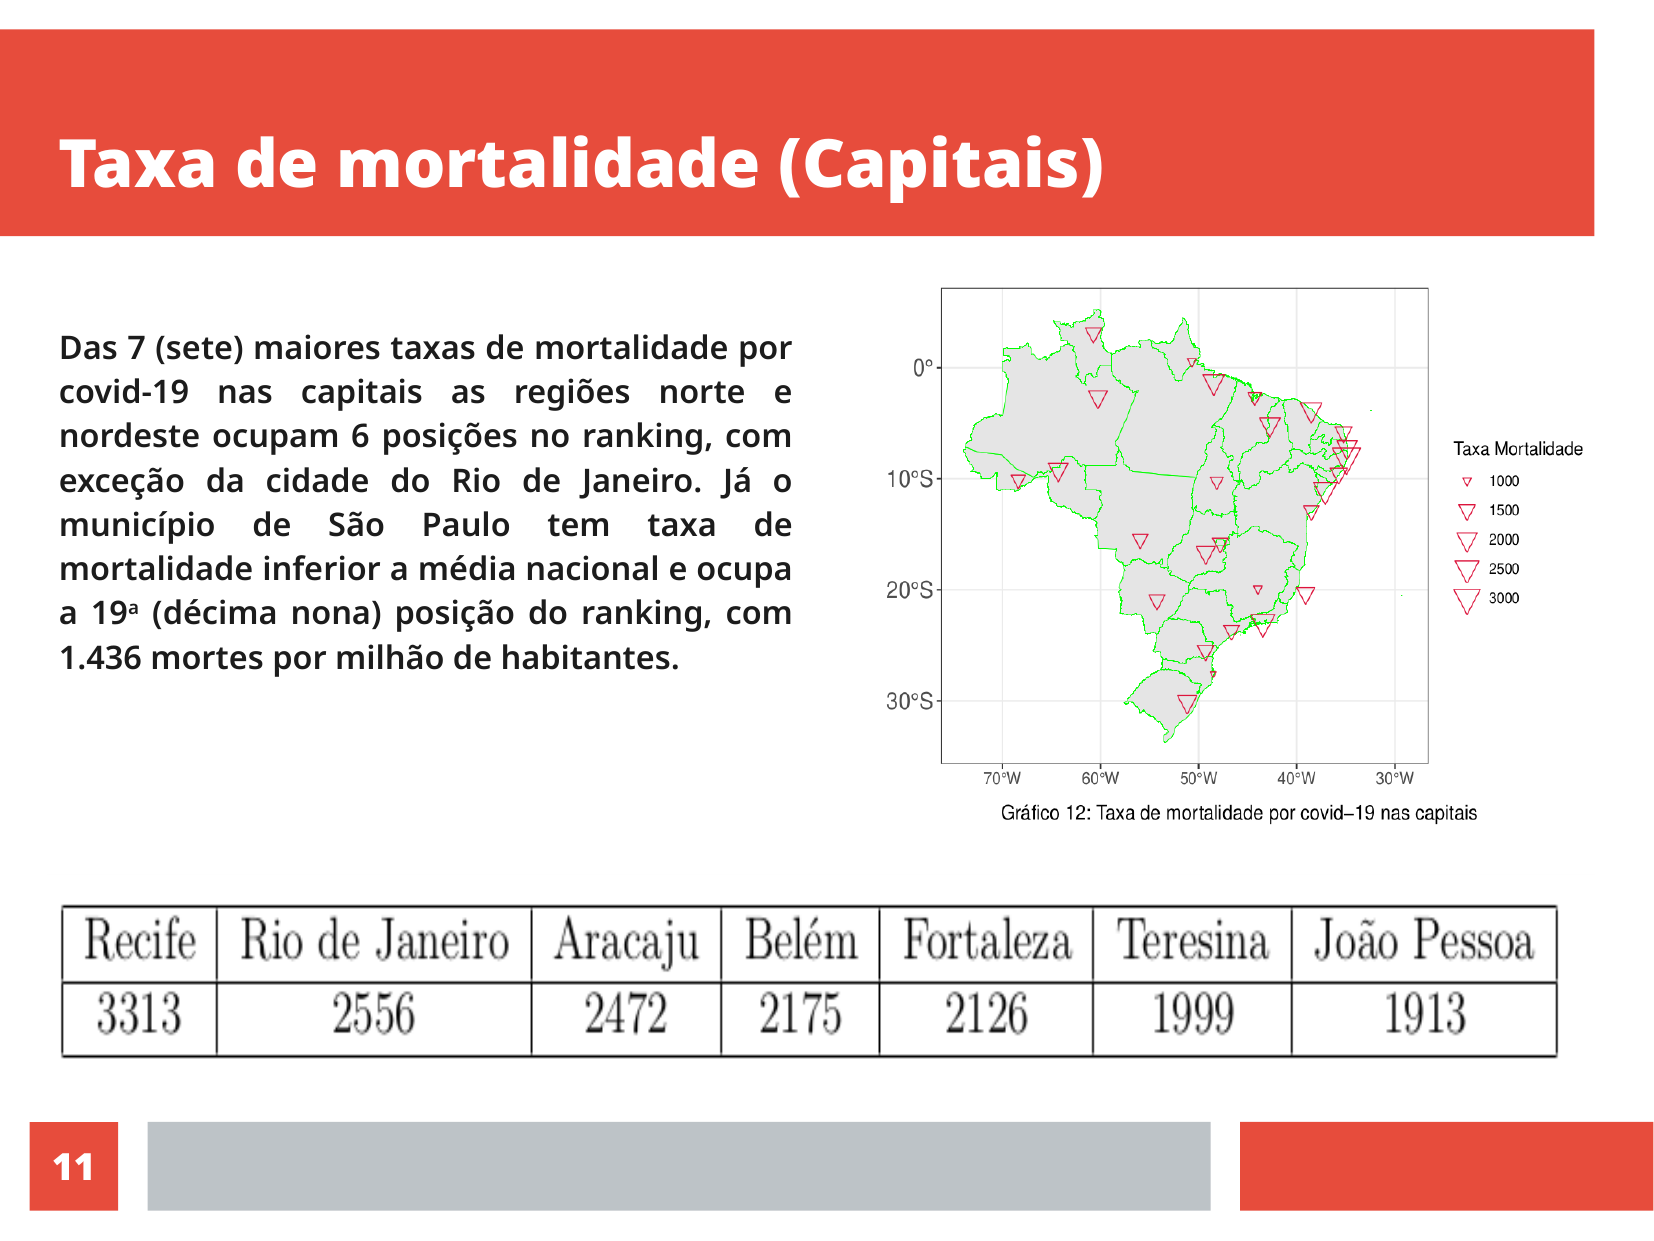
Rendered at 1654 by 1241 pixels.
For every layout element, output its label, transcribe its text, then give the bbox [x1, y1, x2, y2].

picture [47, 873, 1595, 1089]
title Taxa de mortalidade (Capitais) [59, 59, 1595, 207]
picture [859, 247, 1630, 863]
list Das 7 (sete) maiores taxas de mortalidade por covid-19 nas capitais as regiões norte e nordeste ocupam 6 posições no ranking, com exceção da cidade do Rio de Janeiro. Já o município de São Paulo tem taxa de mortalidade inferior a média nacional e ocupa a 19a (décima nona) posição do ranking, com 1.436 mortes por milhão de habitantes. [59, 324, 794, 691]
